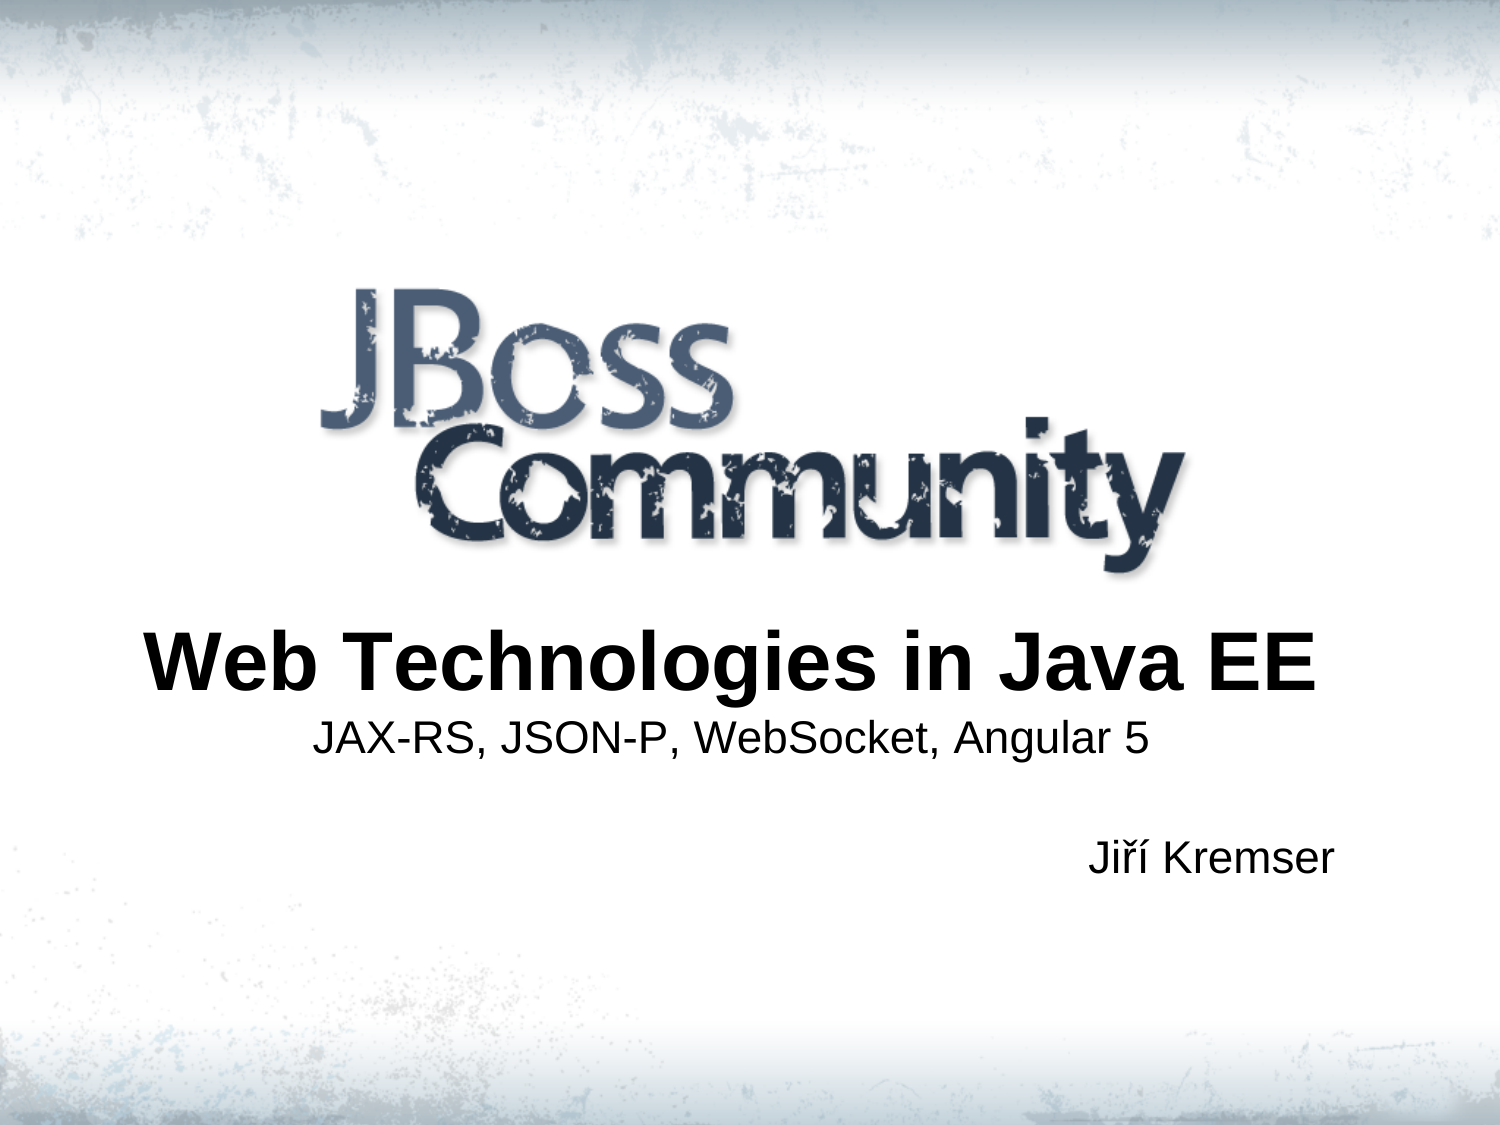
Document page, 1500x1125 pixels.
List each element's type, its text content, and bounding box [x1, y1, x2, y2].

text_box Web Technologies in Java EE JAX-RS, JSON-P, WebSocket, Angular 5 Jiří Kremser [112, 600, 1351, 965]
picture [0, 0, 1500, 1125]
